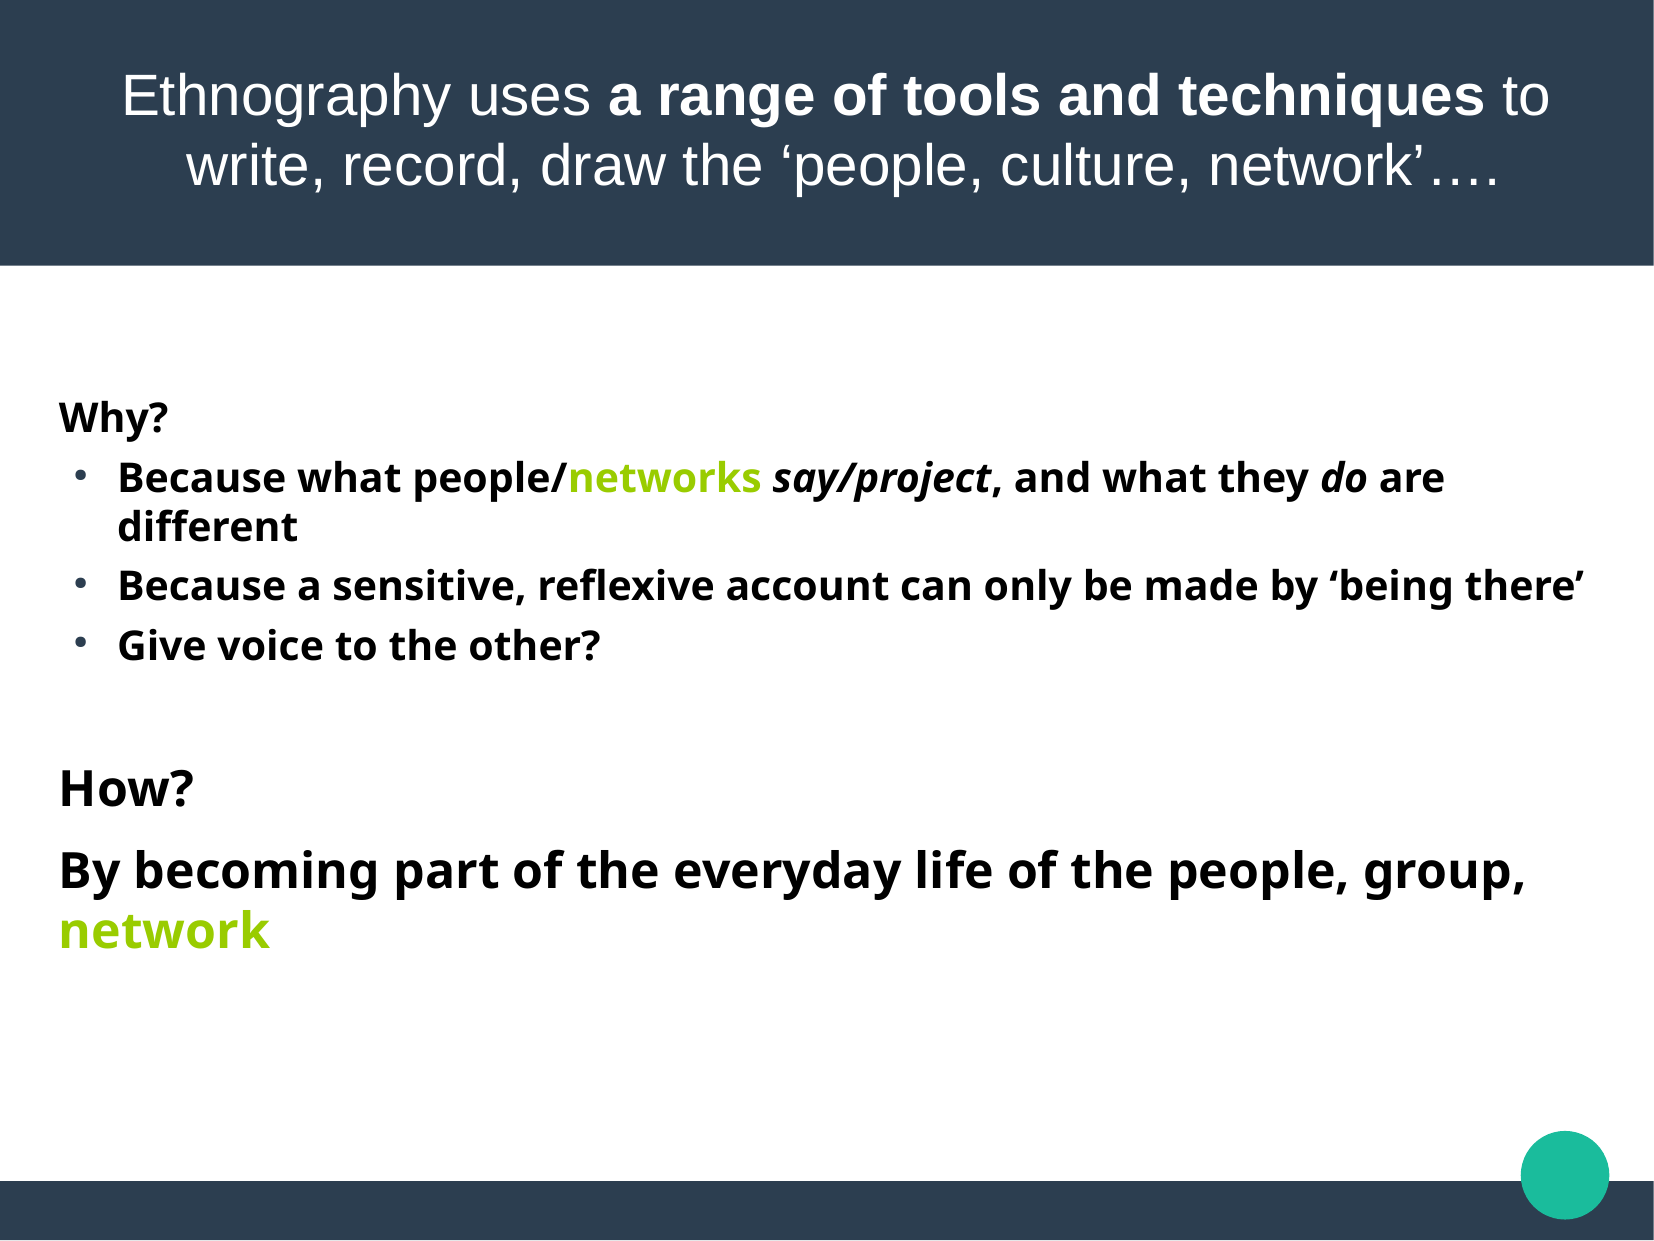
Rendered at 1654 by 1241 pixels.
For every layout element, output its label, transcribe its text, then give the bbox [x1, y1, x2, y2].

title Ethnography uses a range of tools and techniques to write, record, draw the ‘people, culture, network’…. [59, 49, 1595, 207]
list Why? Because what people/networks say/project, and what they do are different Because a sensitive, reflexive account can only be made by ‘being there’ Give voice to the other? [59, 324, 1595, 720]
list How? By becoming part of the everyday life of the people, group, network [59, 756, 1595, 1152]
